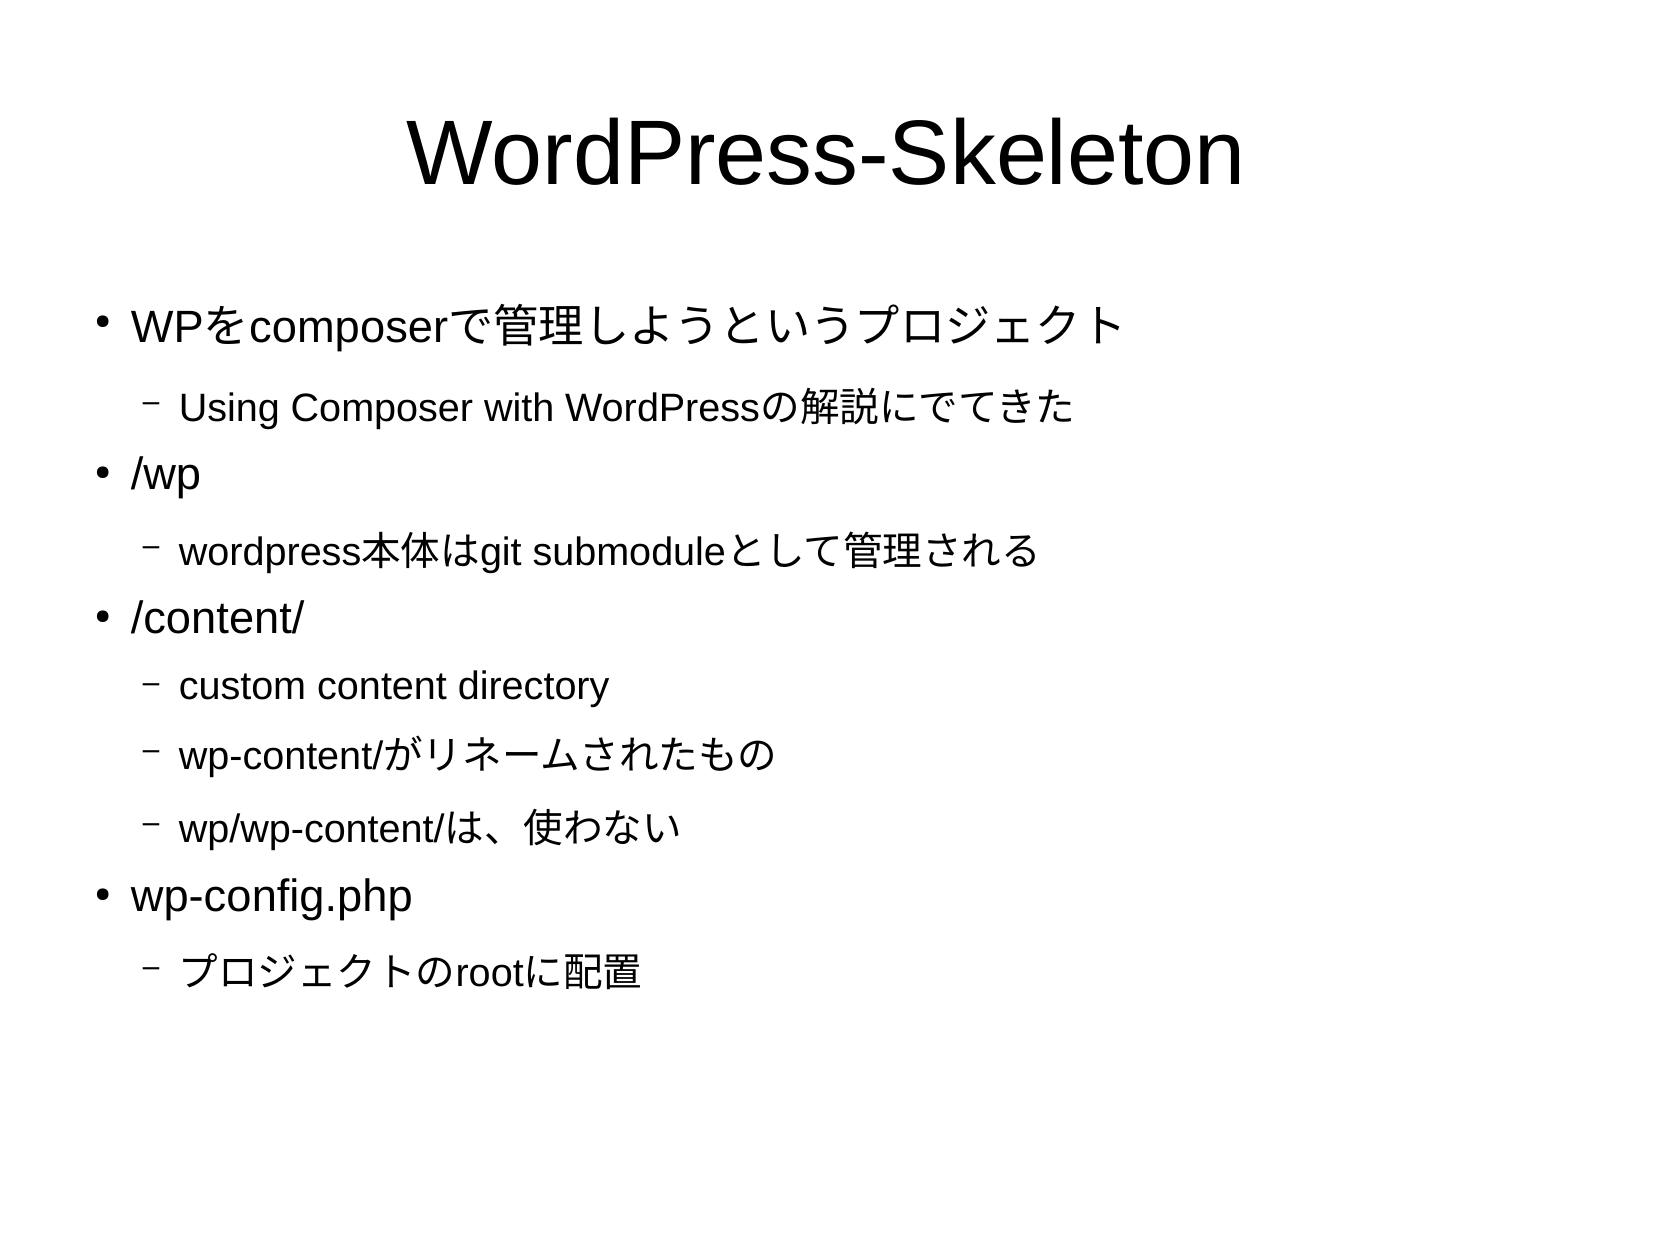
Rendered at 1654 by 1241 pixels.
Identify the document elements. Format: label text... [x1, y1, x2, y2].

list WPをcomposerで管理しようというプロジェクト Using Composer with WordPressの解説にでてきた /wp wordpress本体はgit submoduleとして管理される /content/ custom content directory wp-content/がリネームされたもの wp/wp-content/は、使わない wp-config.php プロジェクトのrootに配置 [82, 290, 1571, 1010]
title WordPress-Skeleton [82, 49, 1571, 257]
